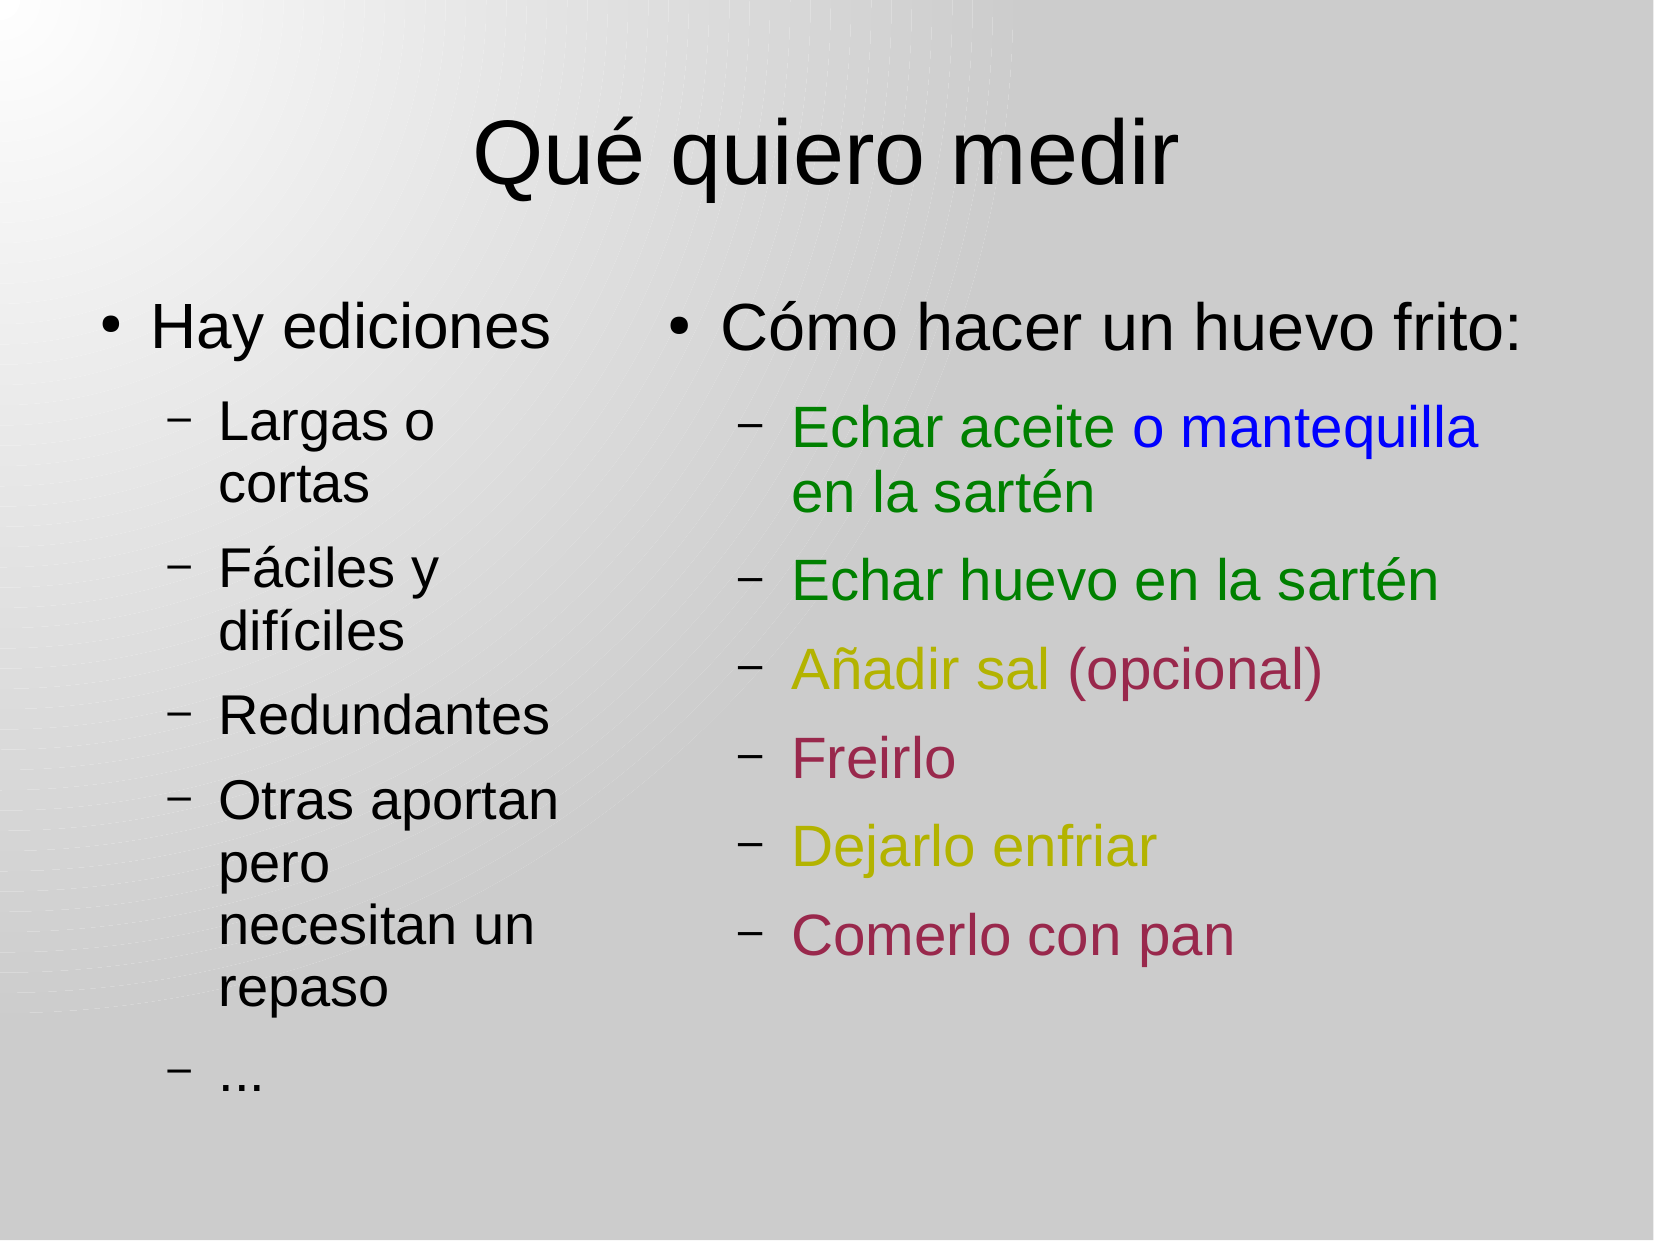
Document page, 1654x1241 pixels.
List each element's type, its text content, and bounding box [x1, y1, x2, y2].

title Qué quiero medir [82, 49, 1571, 257]
list Cómo hacer un huevo frito: Echar aceite o mantequilla en la sartén Echar huevo en la sartén Añadir sal (opcional) Freirlo Dejarlo enfriar Comerlo con pan [649, 290, 1539, 1109]
list Hay ediciones Largas o cortas Fáciles y difíciles Redundantes Otras aportan pero necesitan un repaso ... [82, 290, 591, 1109]
